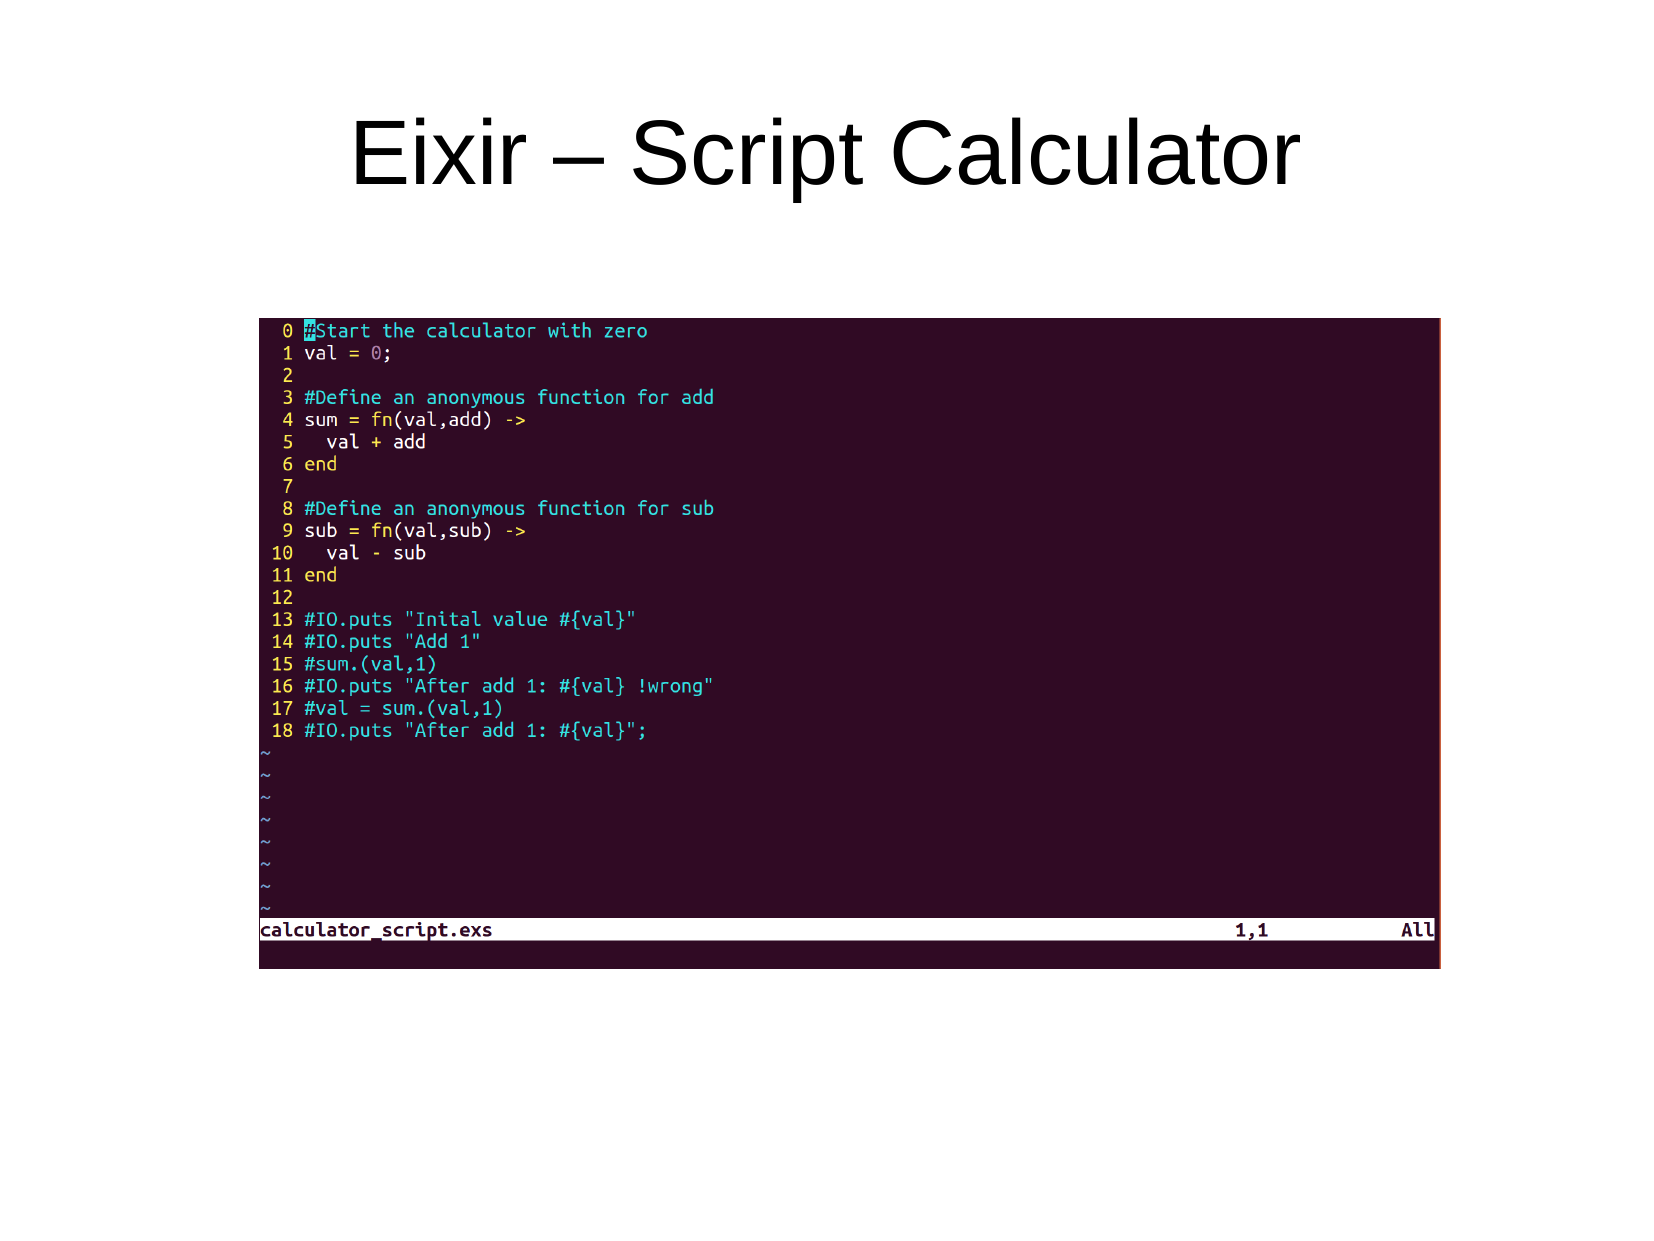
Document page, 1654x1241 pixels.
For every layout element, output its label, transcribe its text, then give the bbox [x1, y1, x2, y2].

list [82, 290, 1571, 1010]
picture [259, 318, 1441, 969]
title Eixir – Script Calculator [82, 49, 1571, 257]
